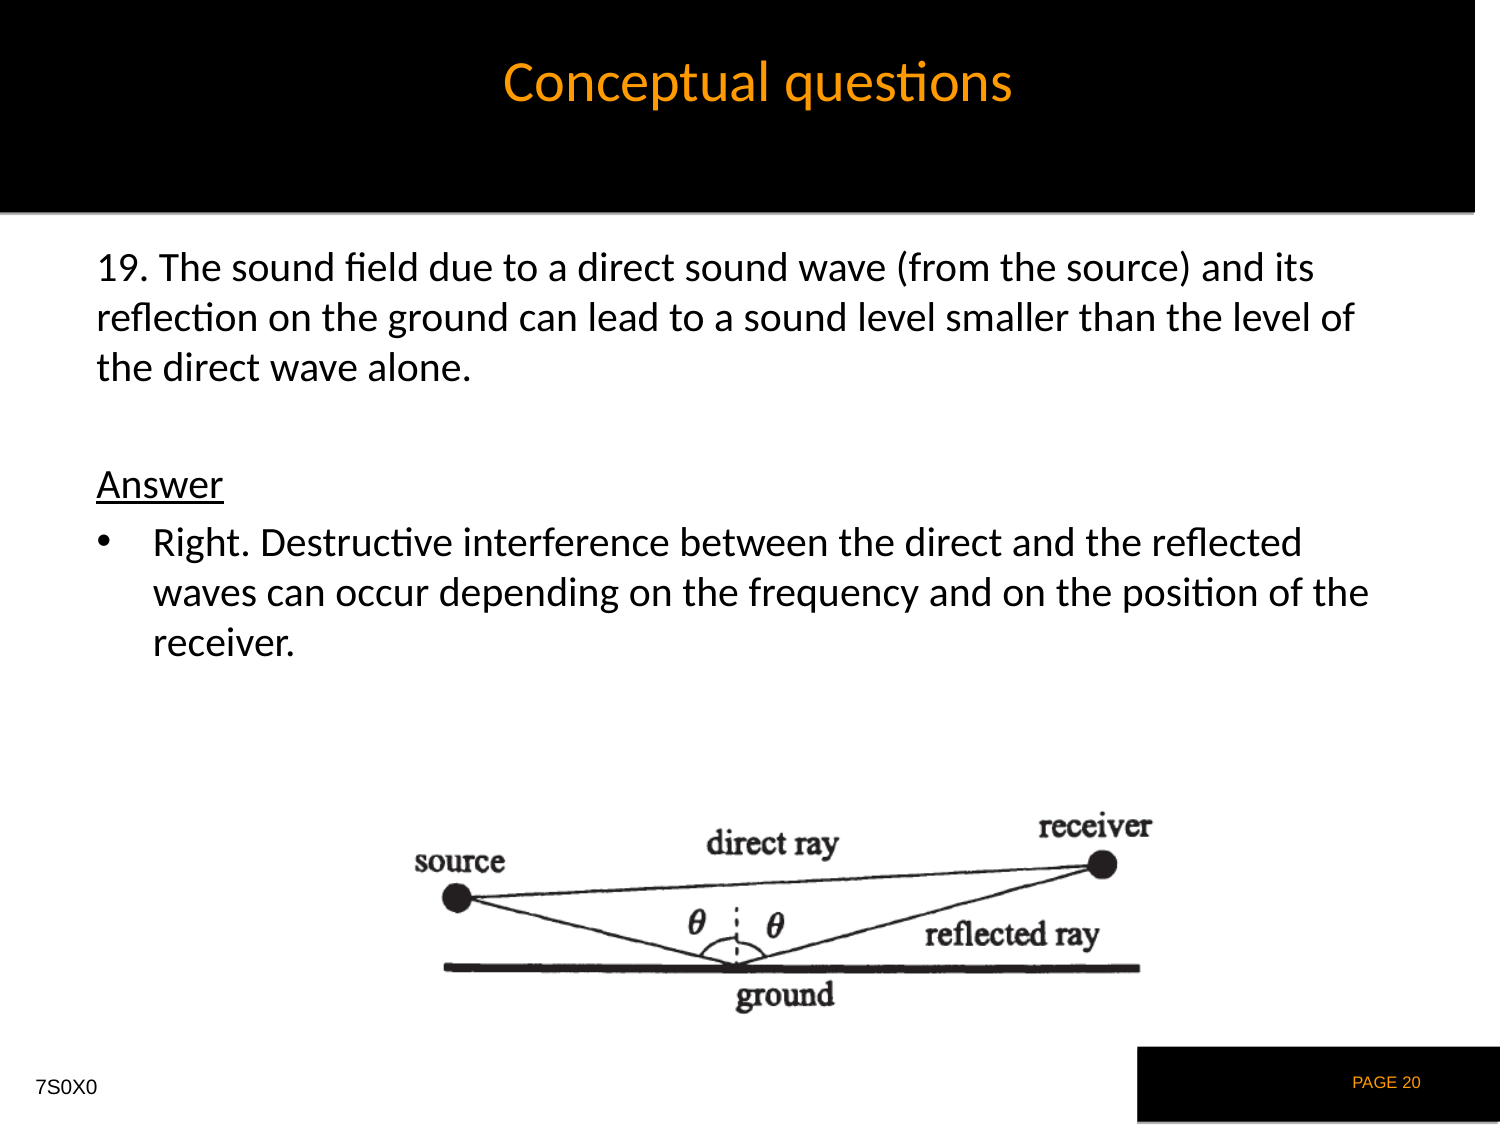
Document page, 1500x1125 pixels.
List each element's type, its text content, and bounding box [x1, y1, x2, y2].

text_box [1137, 1046, 1500, 1122]
title Conceptual questions [100, 35, 1417, 187]
picture [330, 773, 1186, 1035]
list 19. The sound field due to a direct sound wave (from the source) and its reflection on the ground can lead to a sound level smaller than the level of the direct wave alone. Answer Right. Destructive interference between the direct and the reflected waves can occur depending on the frequency and on the position of the receiver. [81, 232, 1394, 419]
text_box 7S0X0 [35, 1070, 626, 1102]
text_box PAGE 20 [1352, 1066, 1453, 1098]
text_box [0, 0, 1475, 213]
